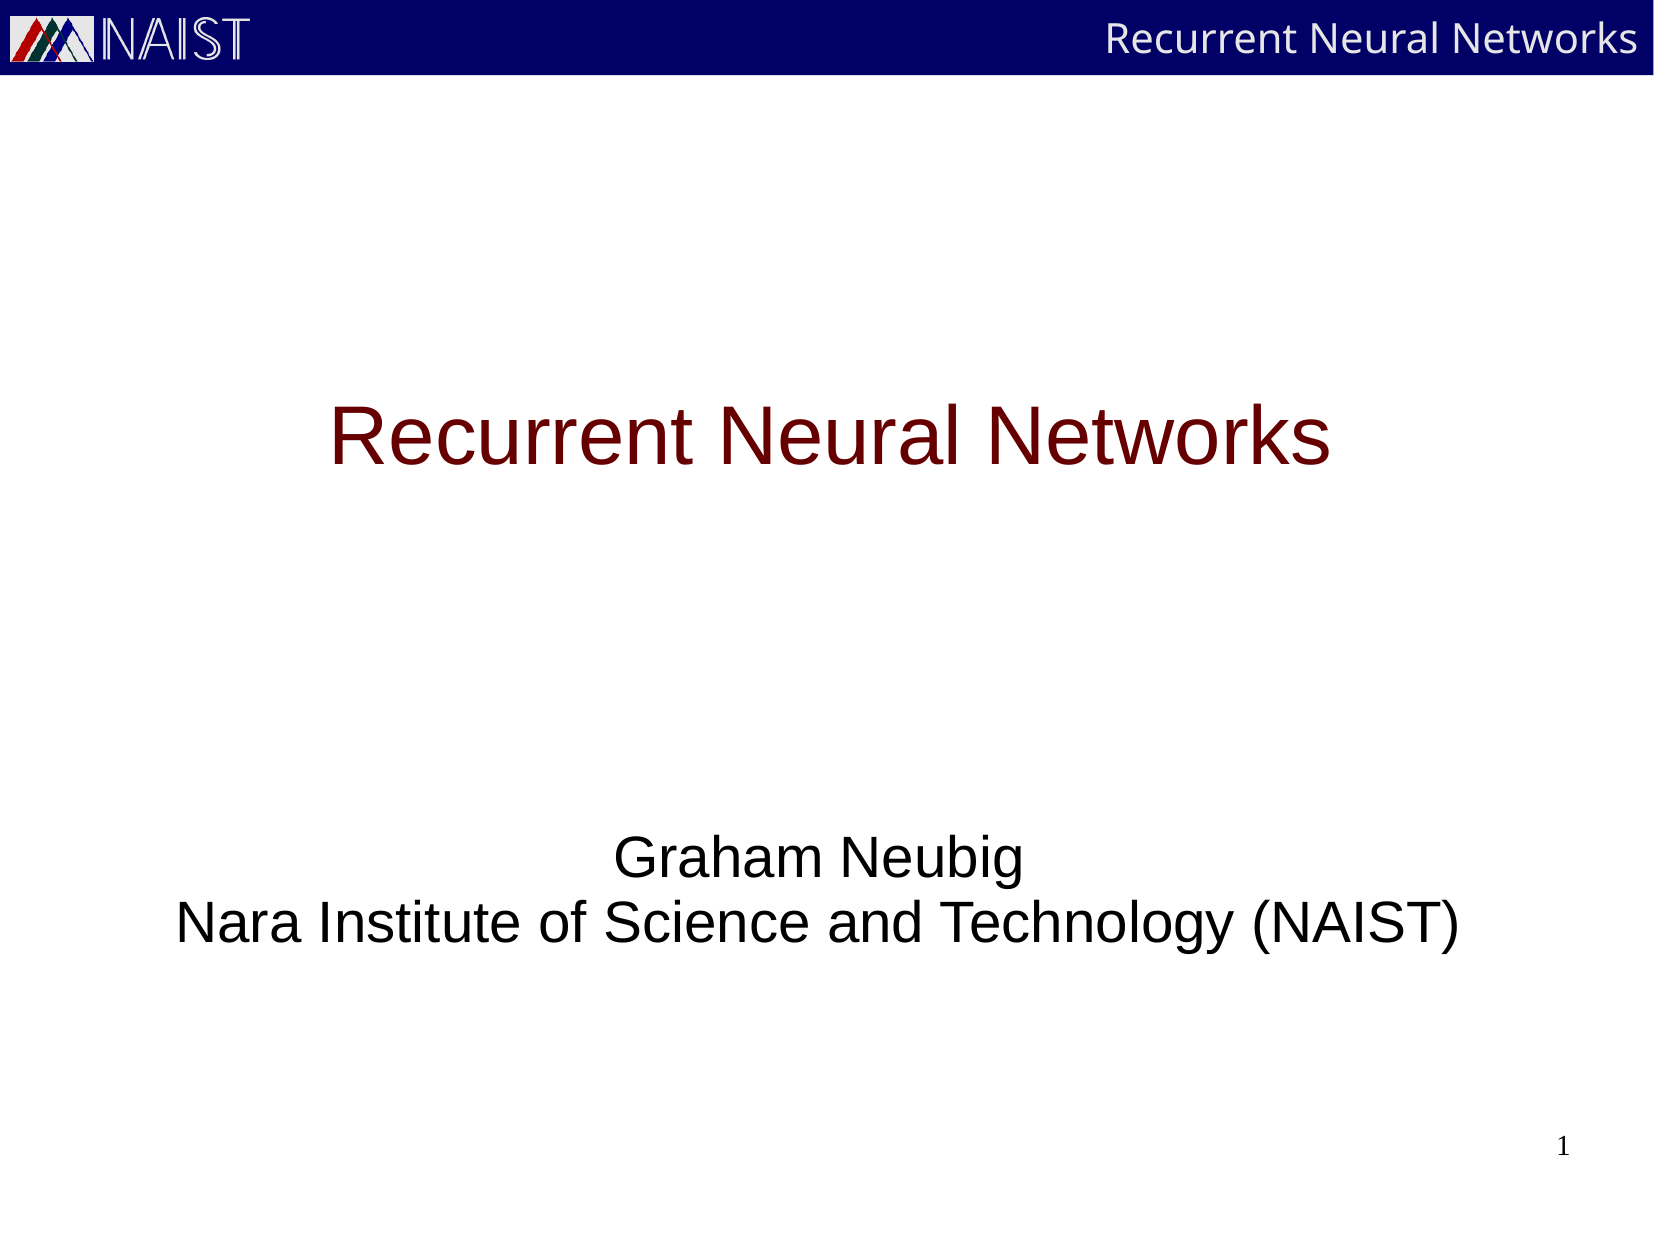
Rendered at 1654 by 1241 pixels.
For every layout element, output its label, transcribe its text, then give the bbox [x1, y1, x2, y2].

title Recurrent Neural Networks [86, 339, 1576, 533]
picture [10, 16, 94, 62]
subtitle Graham Neubig Nara Institute of Science and Technology (NAIST) [75, 780, 1564, 999]
picture [102, 17, 251, 60]
